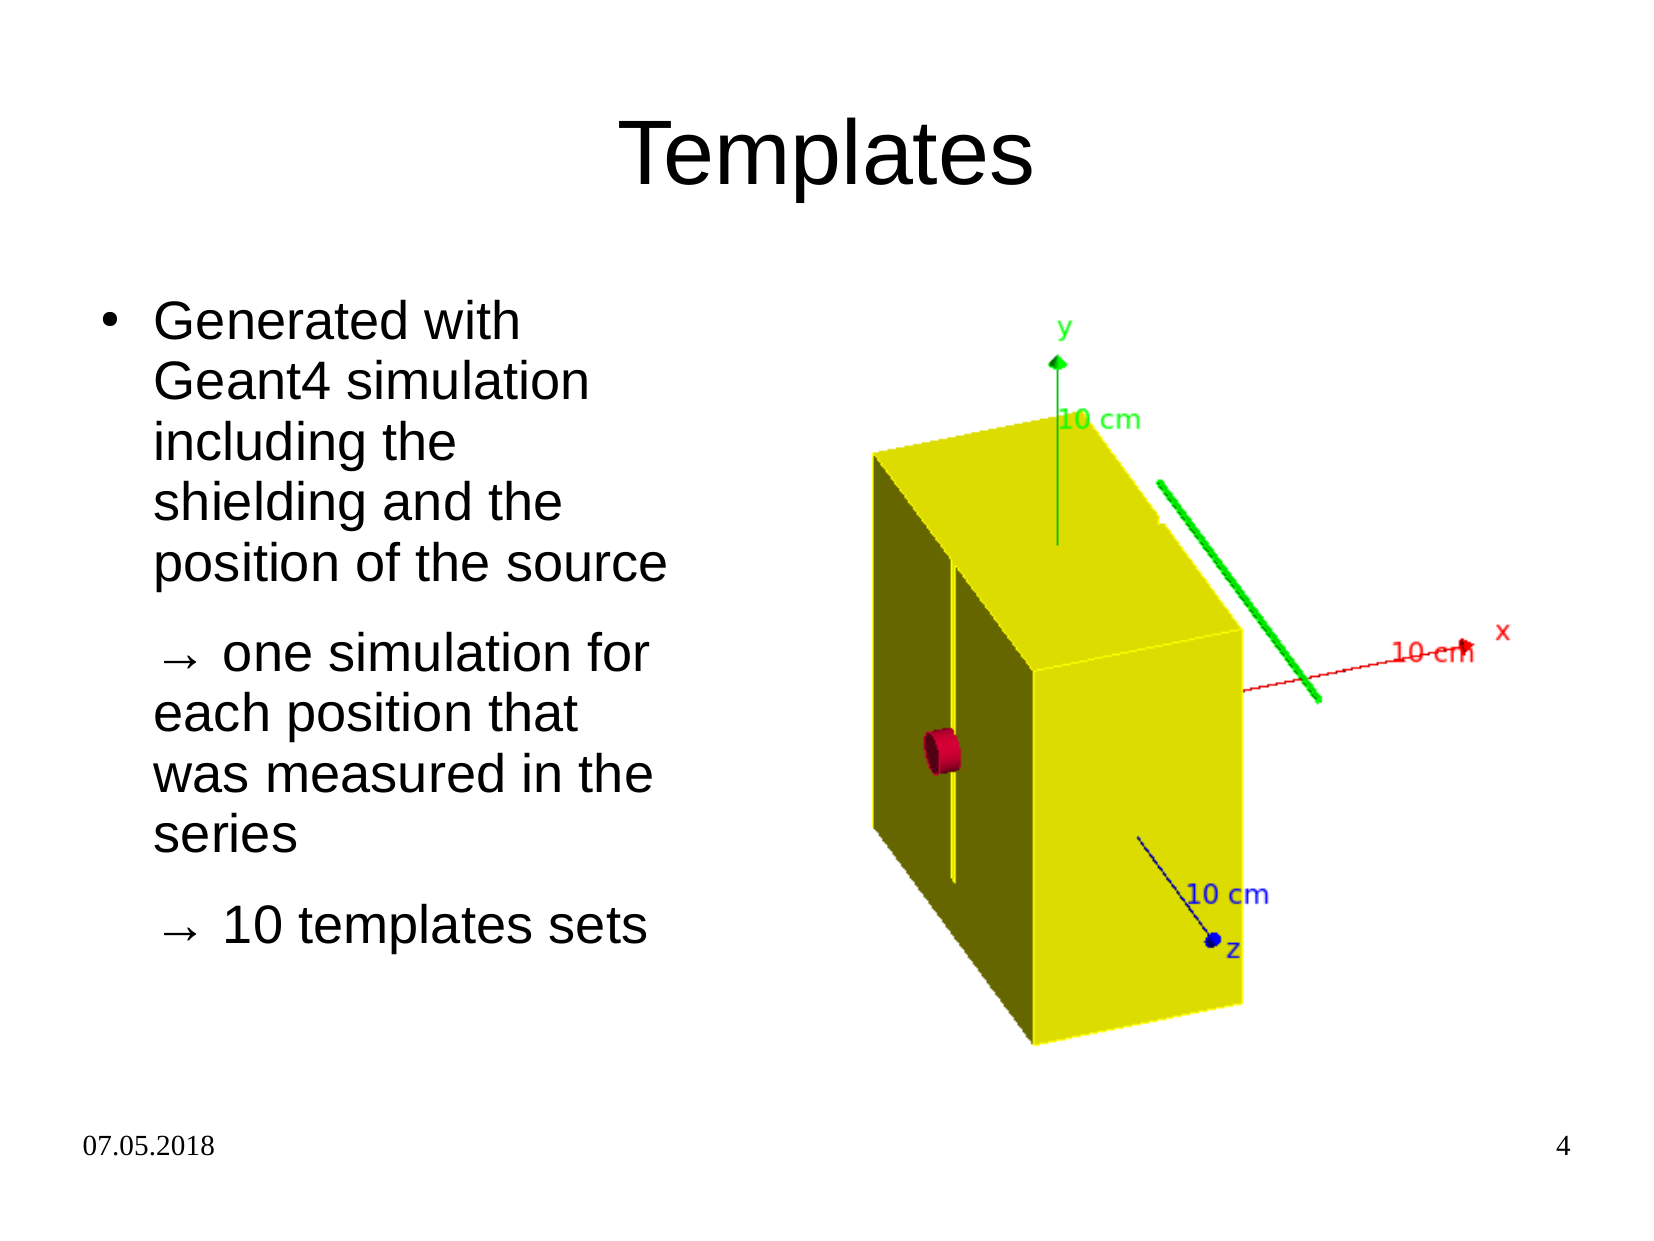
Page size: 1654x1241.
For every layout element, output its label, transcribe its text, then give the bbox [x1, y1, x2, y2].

title Templates [82, 49, 1571, 257]
picture [809, 277, 1620, 1081]
list Generated with Geant4 simulation including the shielding and the position of the source → one simulation for each position that was measured in the series → 10 templates sets [82, 290, 676, 1010]
